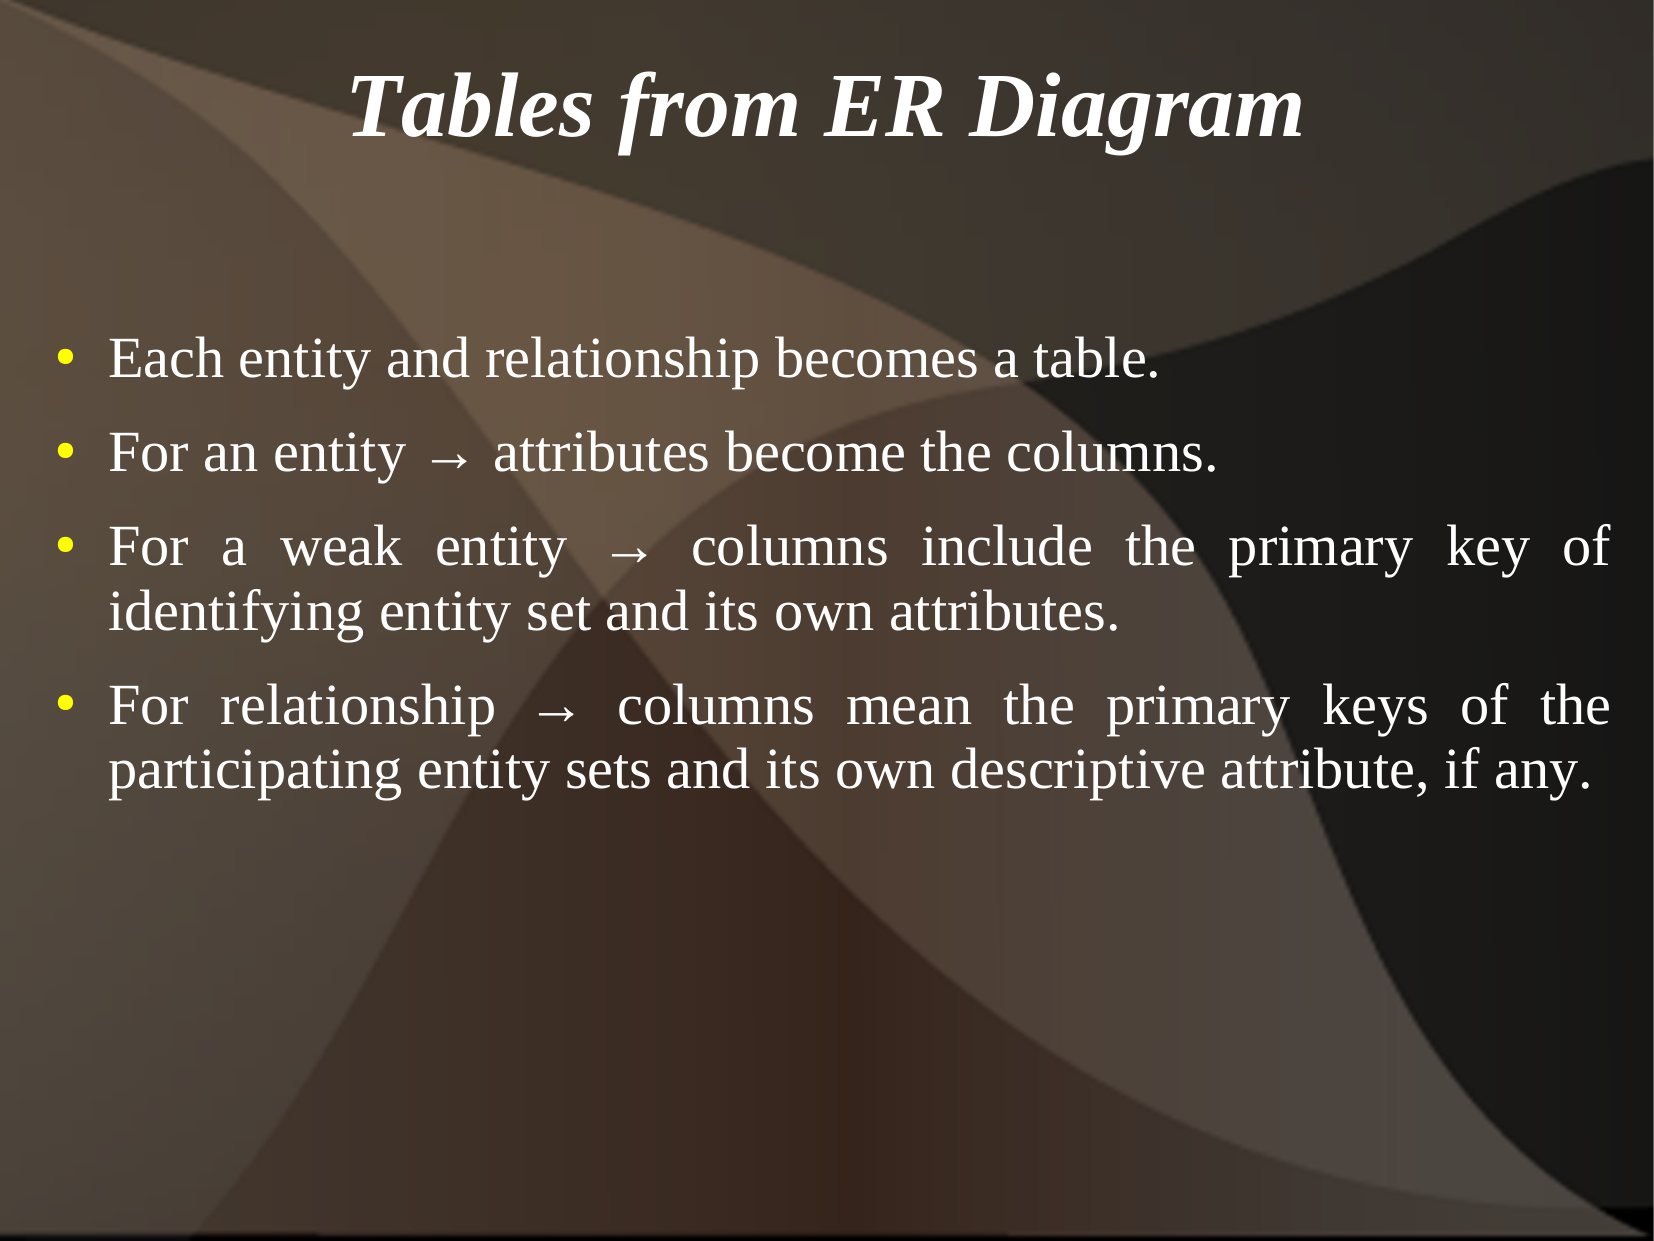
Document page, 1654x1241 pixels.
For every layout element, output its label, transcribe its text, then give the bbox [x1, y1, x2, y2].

picture [0, 0, 1654, 1241]
list Each entity and relationship becomes a table. For an entity → attributes become the columns. For a weak entity → columns include the primary key of identifying entity set and its own attributes. For relationship → columns mean the primary keys of the participating entity sets and its own descriptive attribute, if any. [37, 325, 1613, 1130]
title Tables from ER Diagram [82, 9, 1571, 202]
